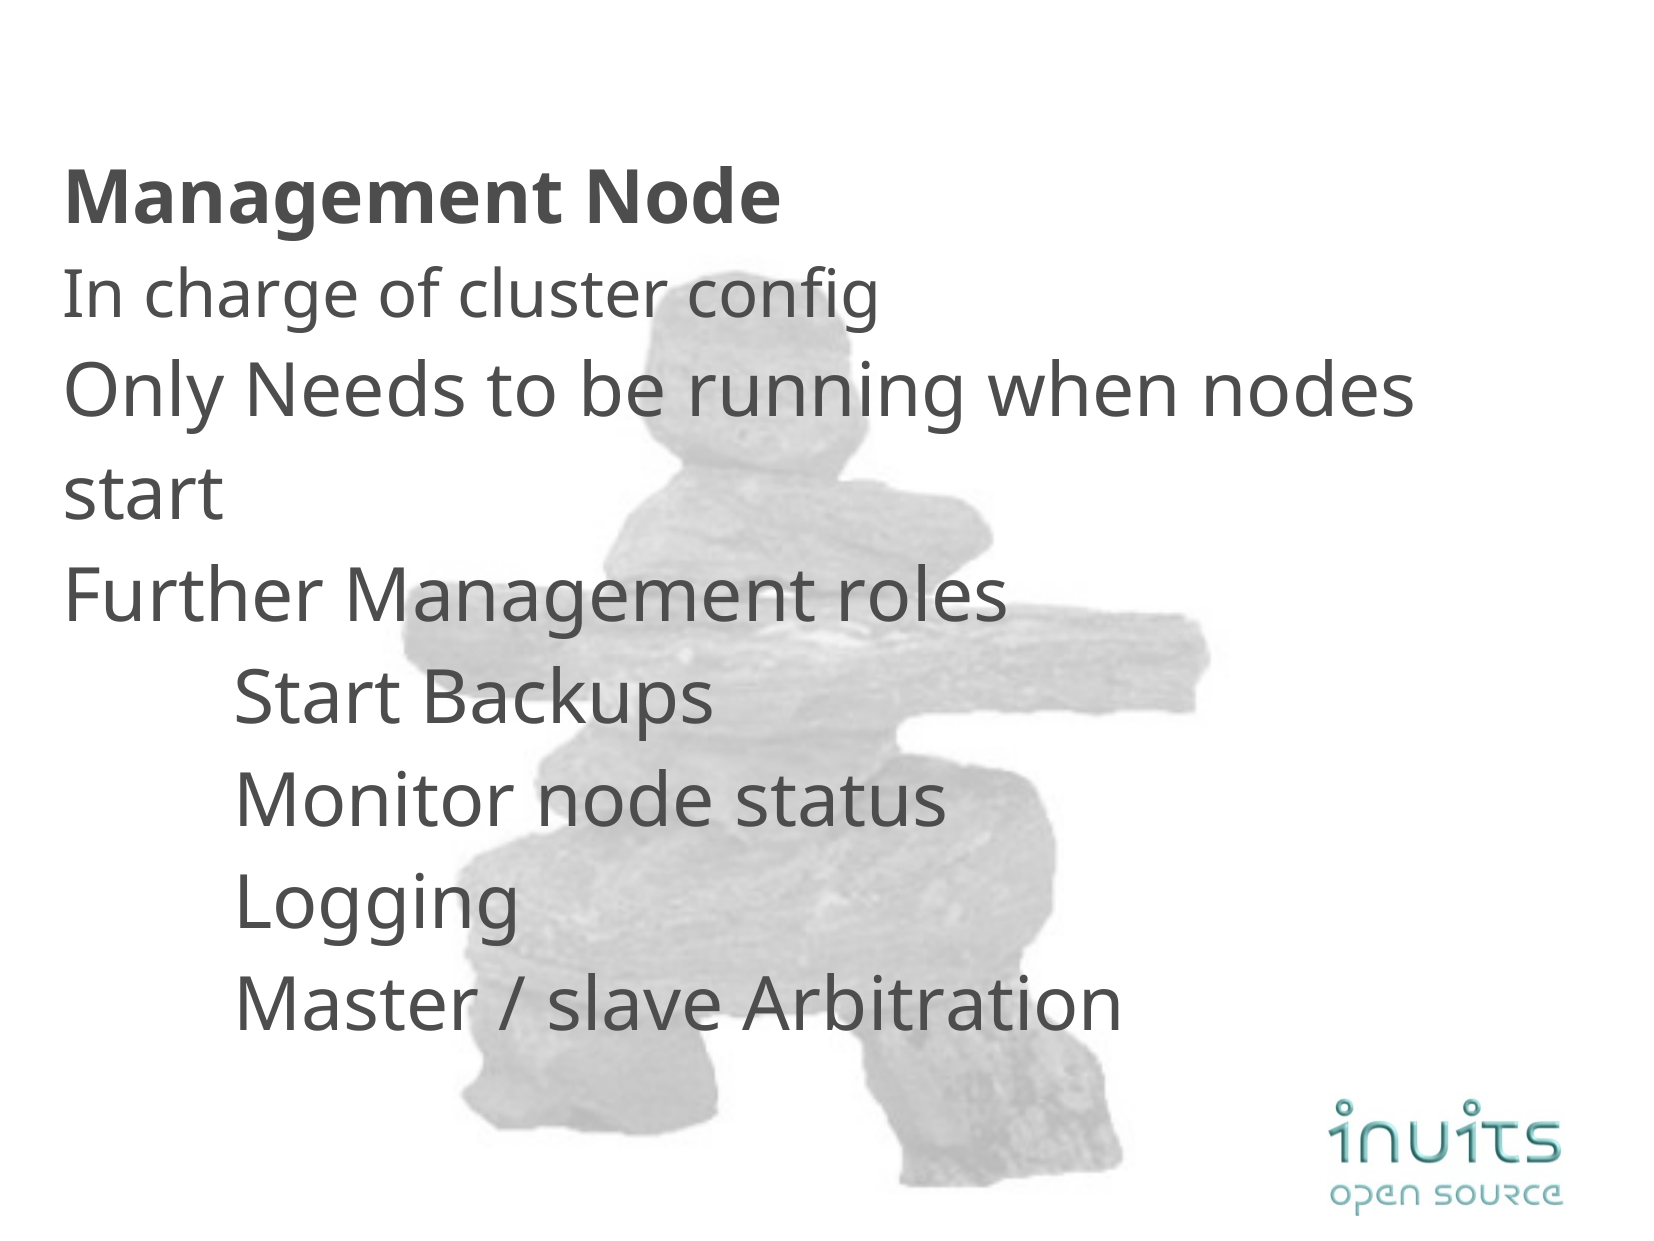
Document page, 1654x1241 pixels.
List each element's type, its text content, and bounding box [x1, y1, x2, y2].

text_box Management Node In charge of cluster config Only Needs to be running when nodes start Further Management roles Start Backups Monitor node status Logging Master / slave Arbitration [47, 135, 1579, 1241]
